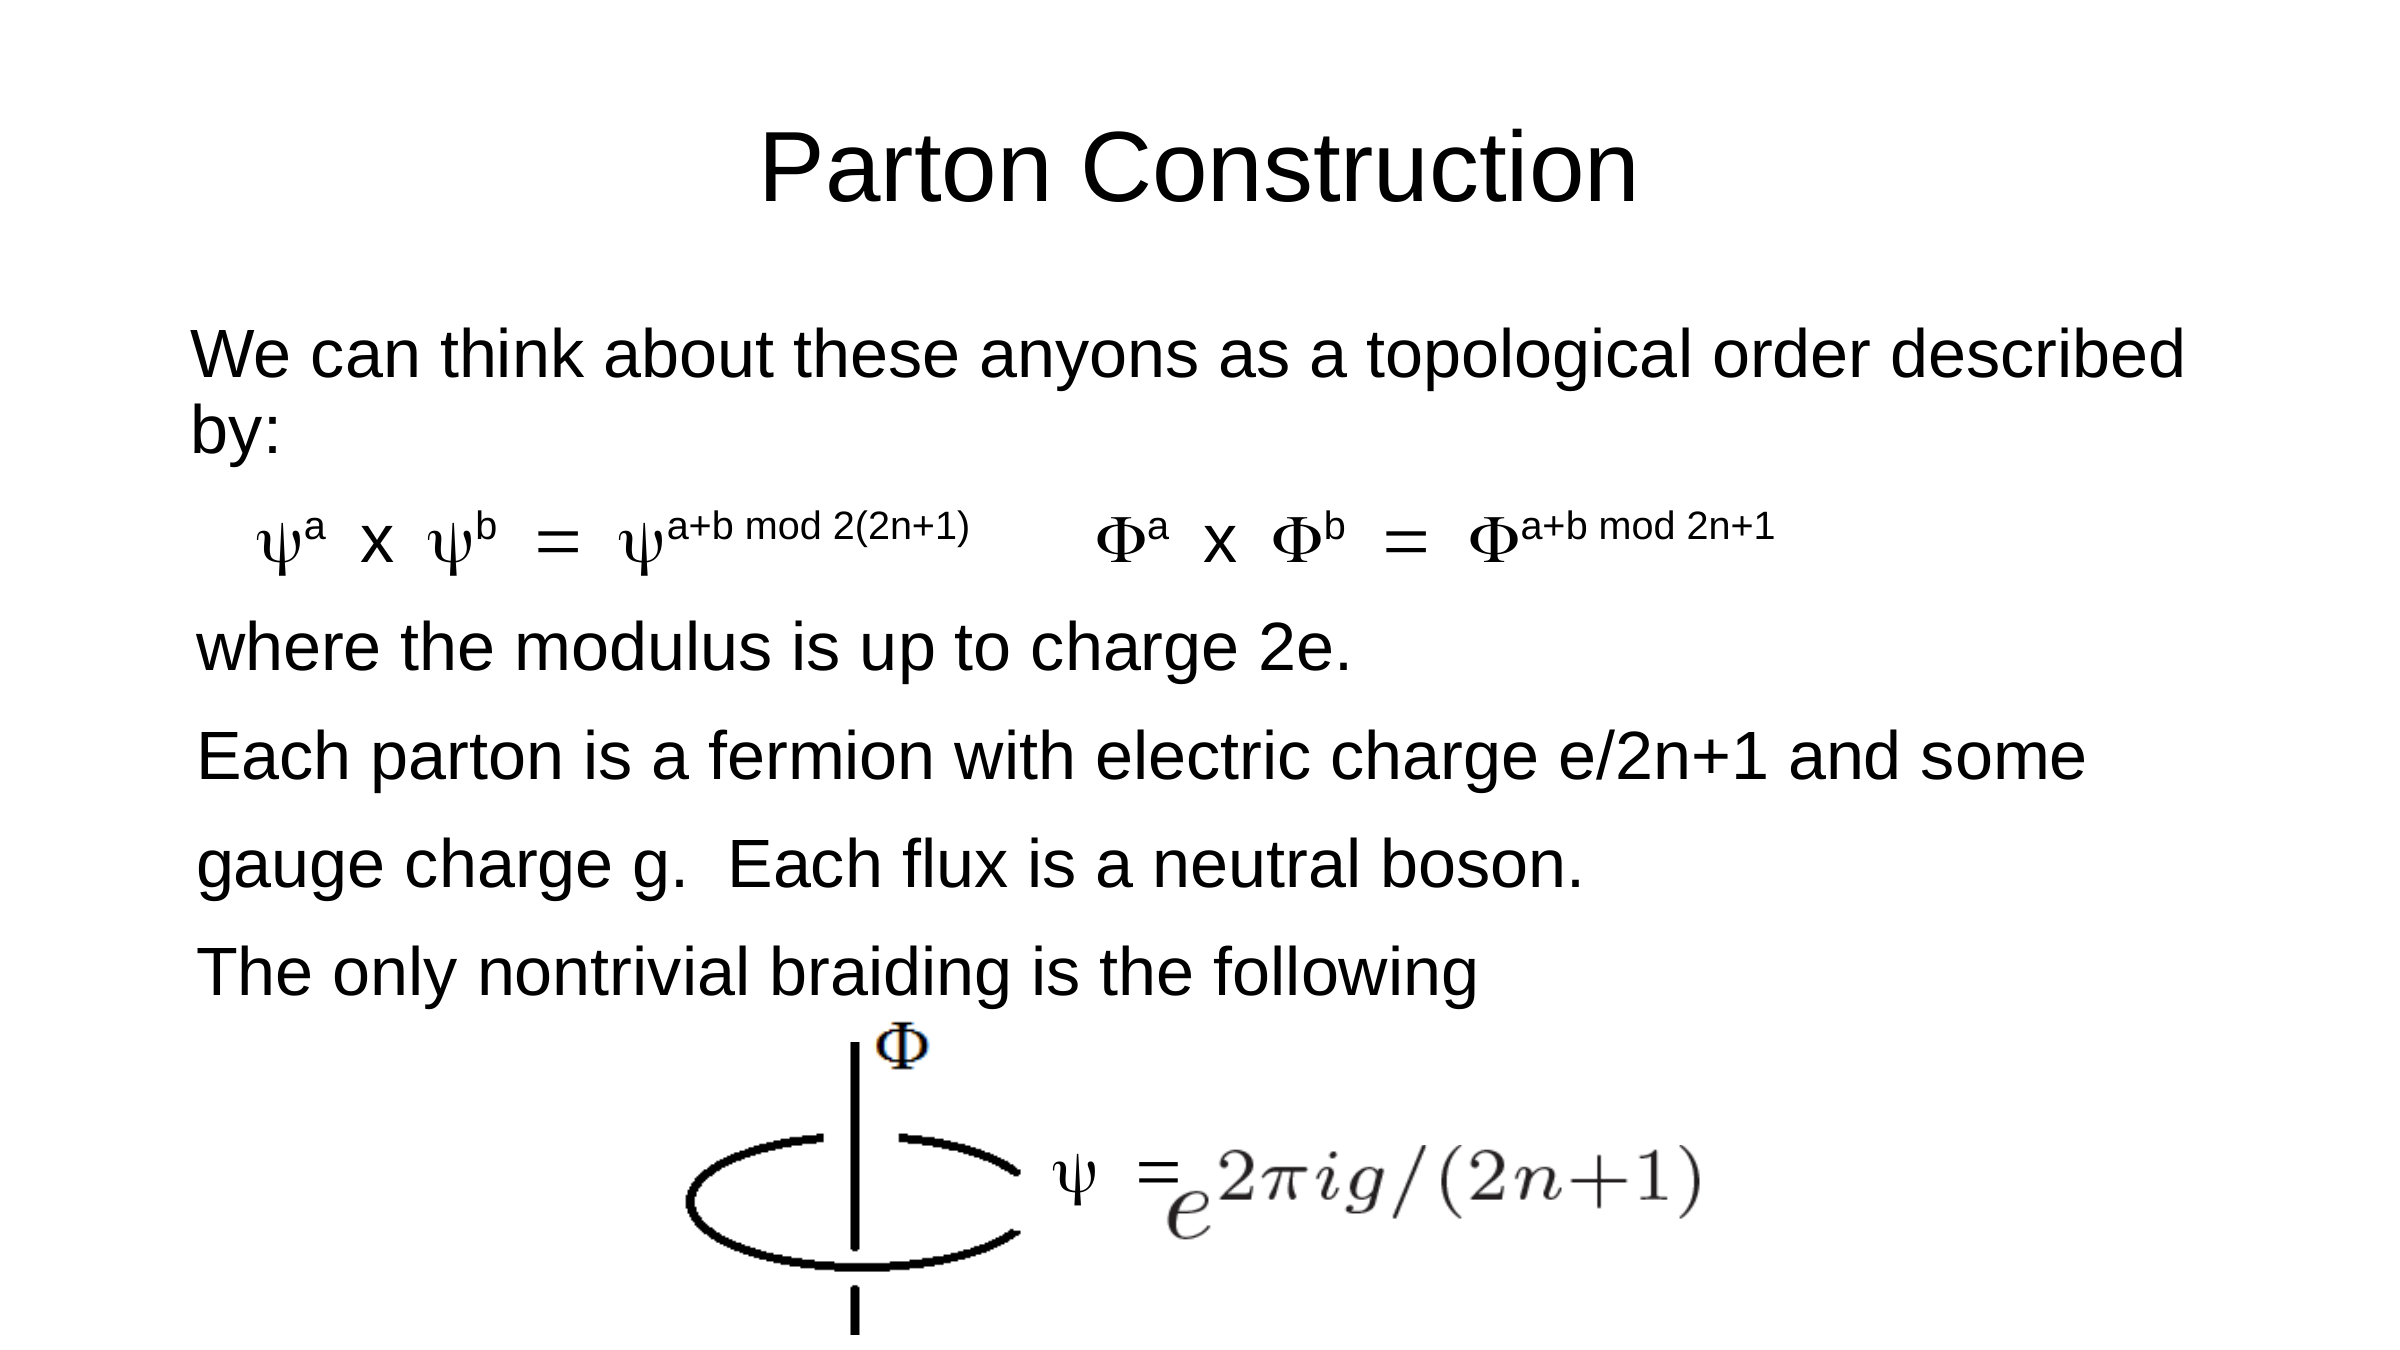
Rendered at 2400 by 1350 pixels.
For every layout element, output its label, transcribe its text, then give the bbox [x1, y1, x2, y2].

picture [645, 1009, 1055, 1336]
list y = [1020, 1145, 1276, 1303]
picture [1276, 1145, 1707, 1255]
list We can think about these anyons as a topological order described by: ya x yb = ya+b mod 2(2n+1) Fa x Fb = Fa+b mod 2n+1 where the modulus is up to charge 2e. Each parton is a fermion with electric charge e/2n+1 and some gauge charge g. Each flux is a neutral boson. The only nontrivial braiding is the following [120, 315, 2280, 1350]
title Parton Construction [120, 53, 2280, 280]
